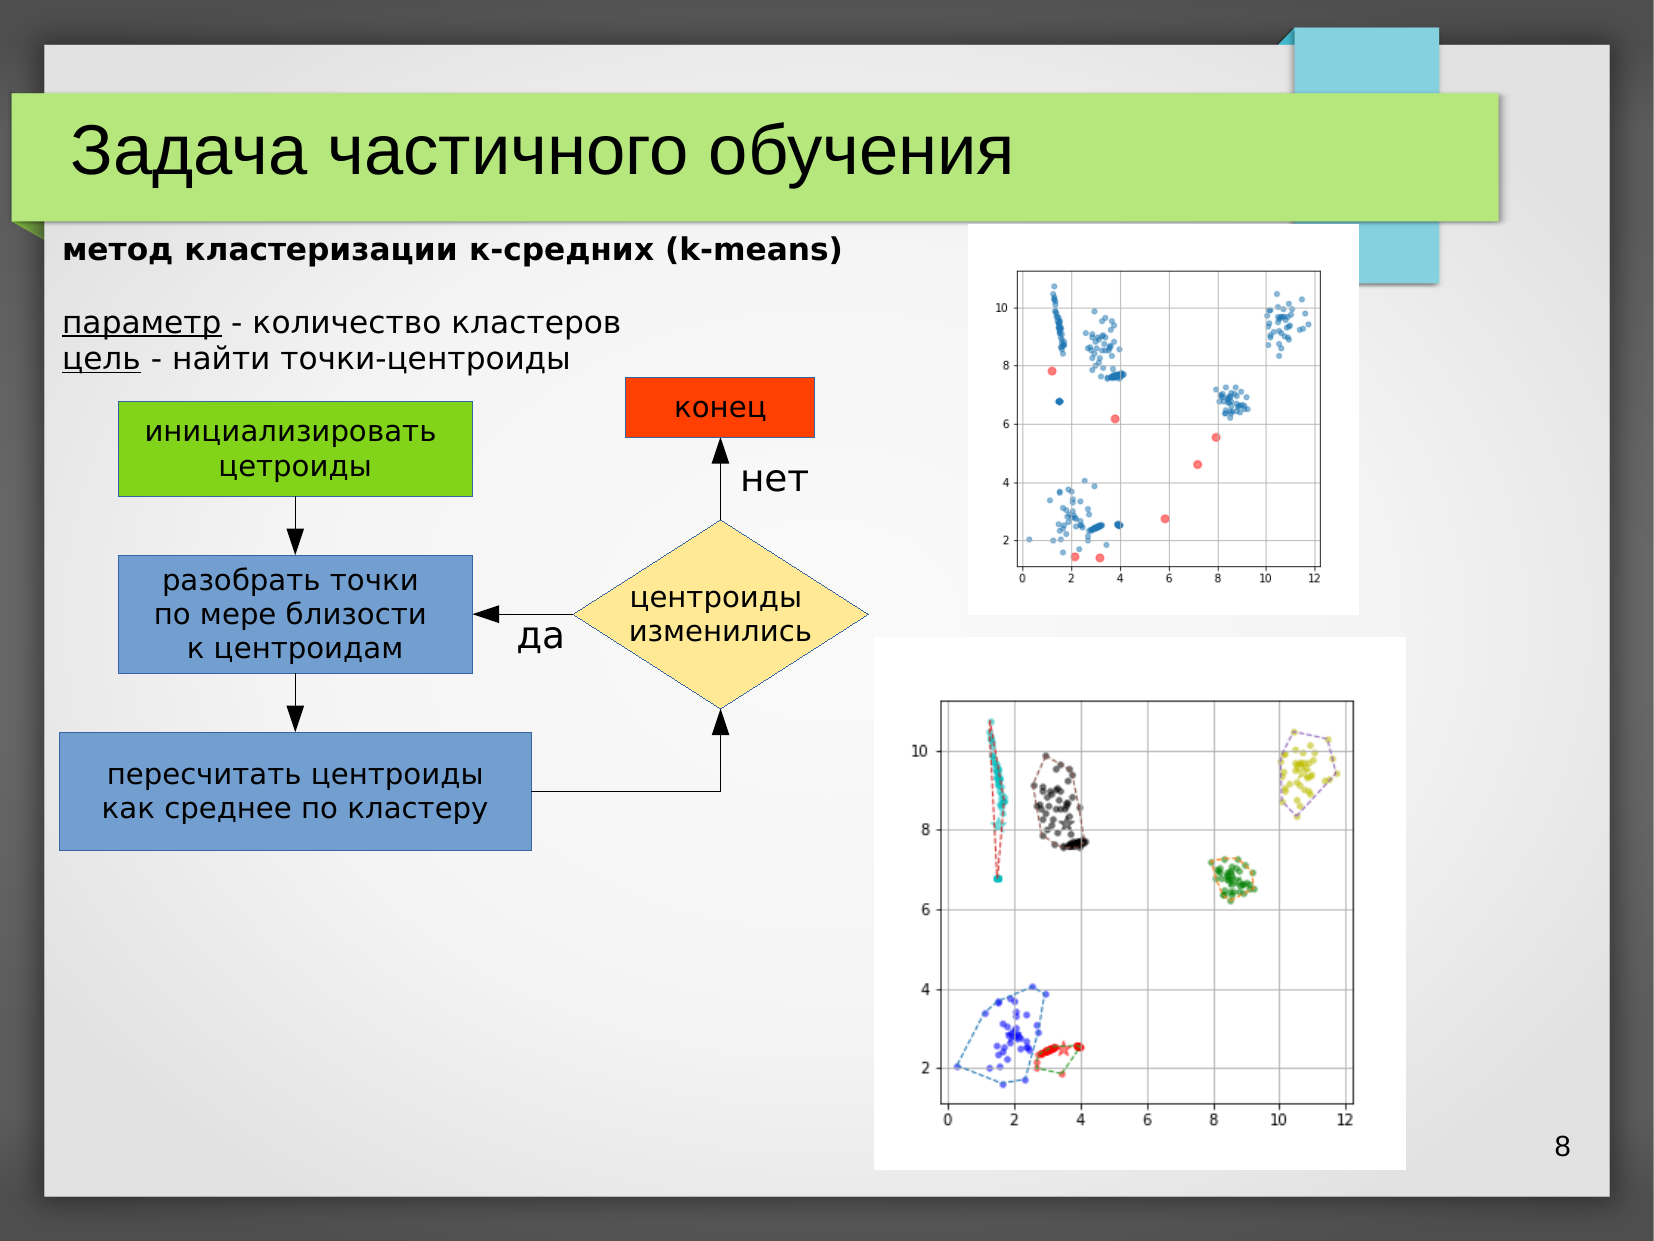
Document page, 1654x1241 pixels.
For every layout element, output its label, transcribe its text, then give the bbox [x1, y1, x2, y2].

text_box инициализировать цетроиды [118, 401, 473, 497]
title Задача частичного обучения [70, 110, 1134, 190]
text_box метод кластеризации к-средних (k-means) параметр - количество кластеров цель - найти точки-центроиды [47, 224, 910, 385]
text_box конец [625, 377, 815, 438]
text_box центроиды изменились [573, 519, 869, 709]
text_box разобрать точки по мере близости к центроидам [118, 555, 473, 674]
picture [0, 0, 1654, 1241]
text_box пересчитать центроиды как среднее по кластеру [59, 732, 532, 851]
